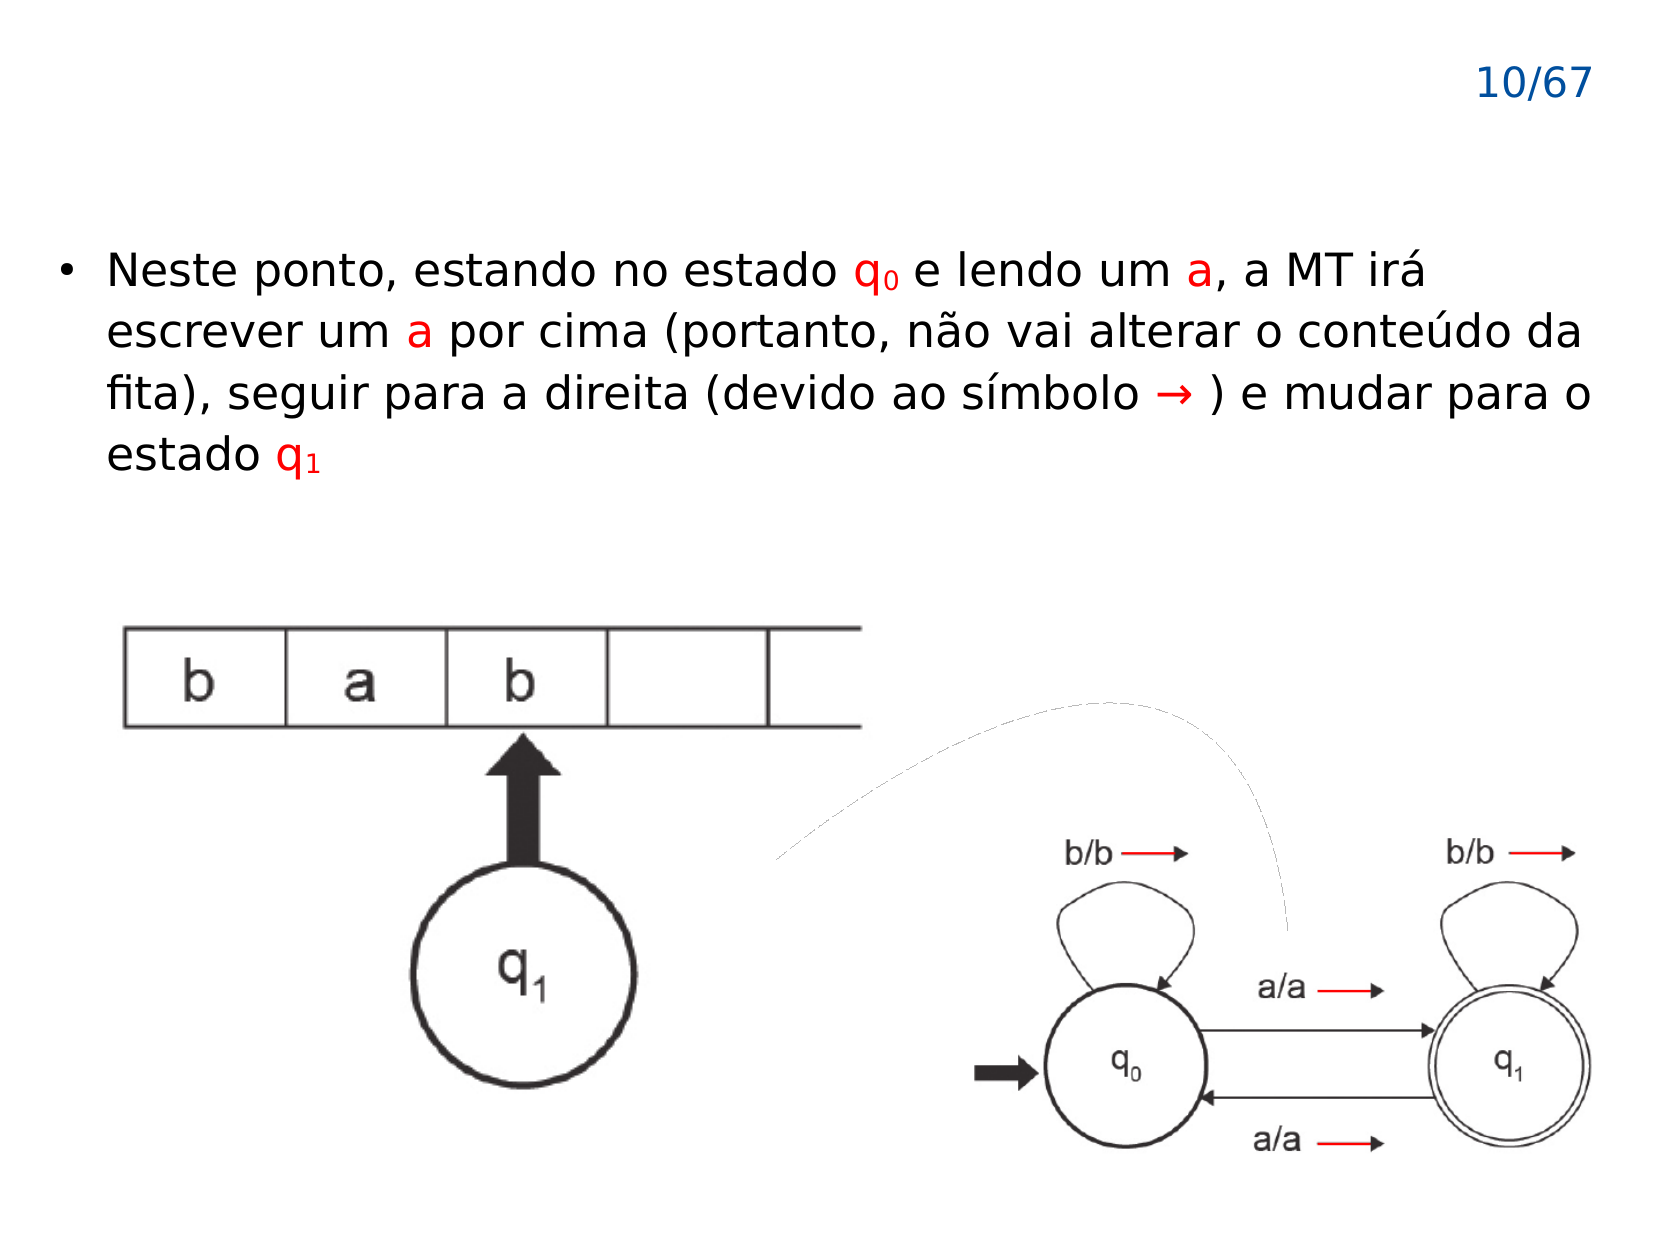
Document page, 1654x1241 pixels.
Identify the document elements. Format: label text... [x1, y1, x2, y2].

picture [117, 620, 875, 1094]
picture [972, 829, 1595, 1158]
list Neste ponto, estando no estado q0 e lendo um a, a MT irá escrever um a por cima (portanto, não vai alterar o conteúdo da fita), seguir para a direita (devido ao símbolo → ) e mudar para o estado q1 [59, 236, 1595, 1211]
